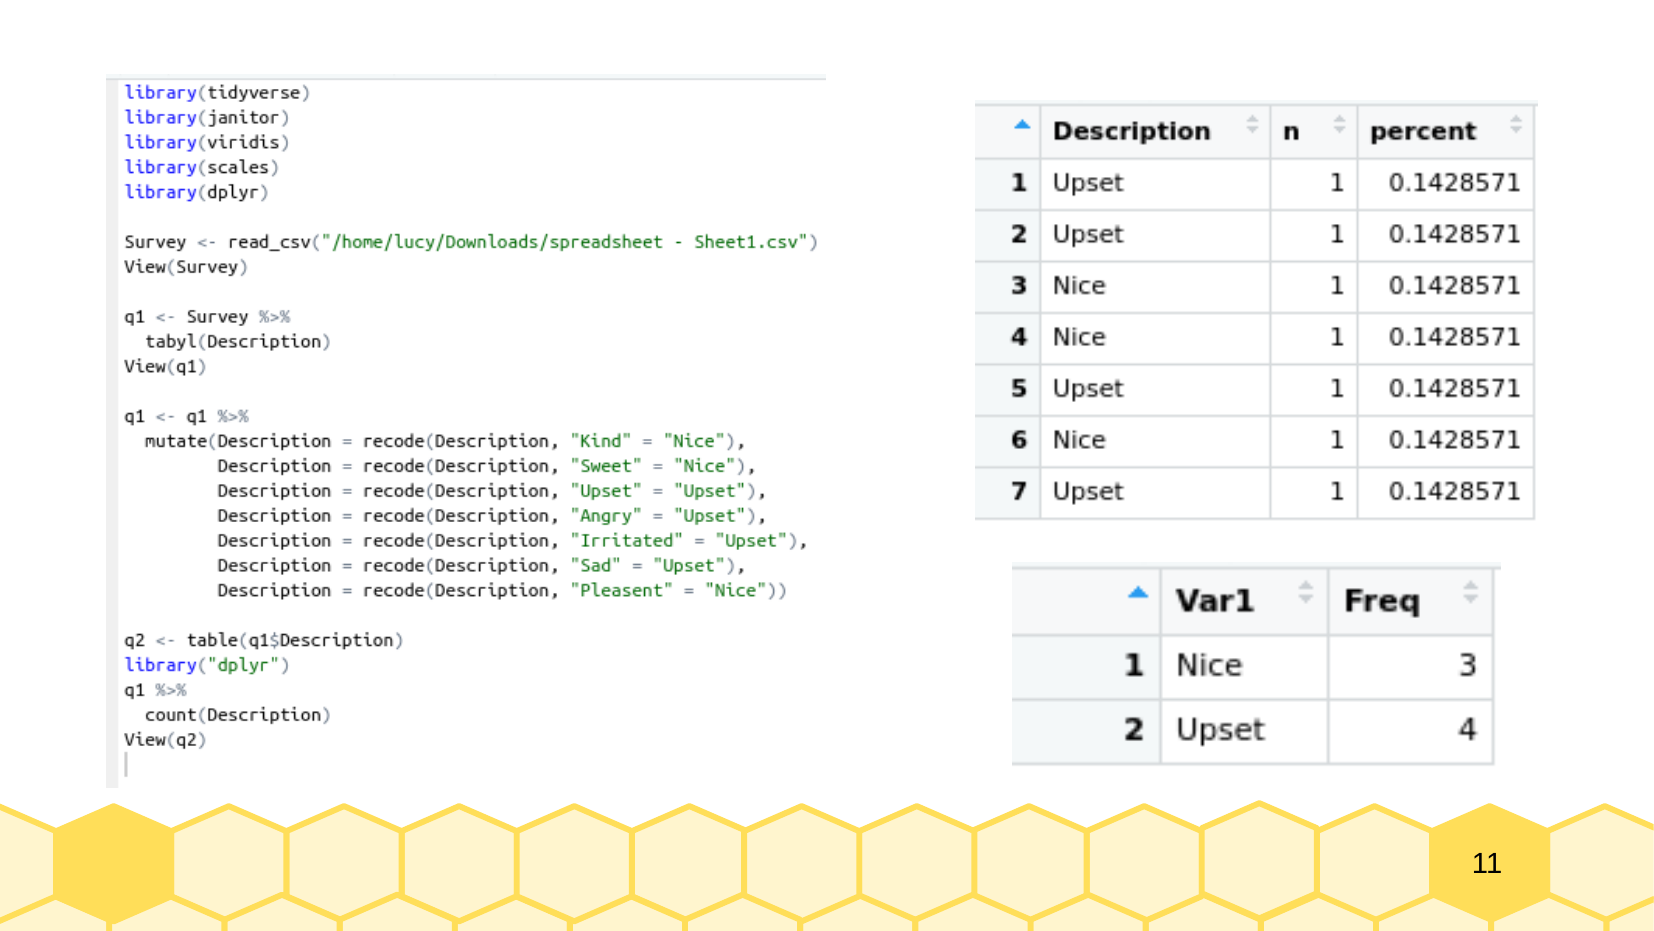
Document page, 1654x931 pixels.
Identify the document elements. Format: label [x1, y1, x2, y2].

picture [975, 100, 1538, 526]
picture [1012, 562, 1501, 769]
picture [106, 74, 826, 788]
